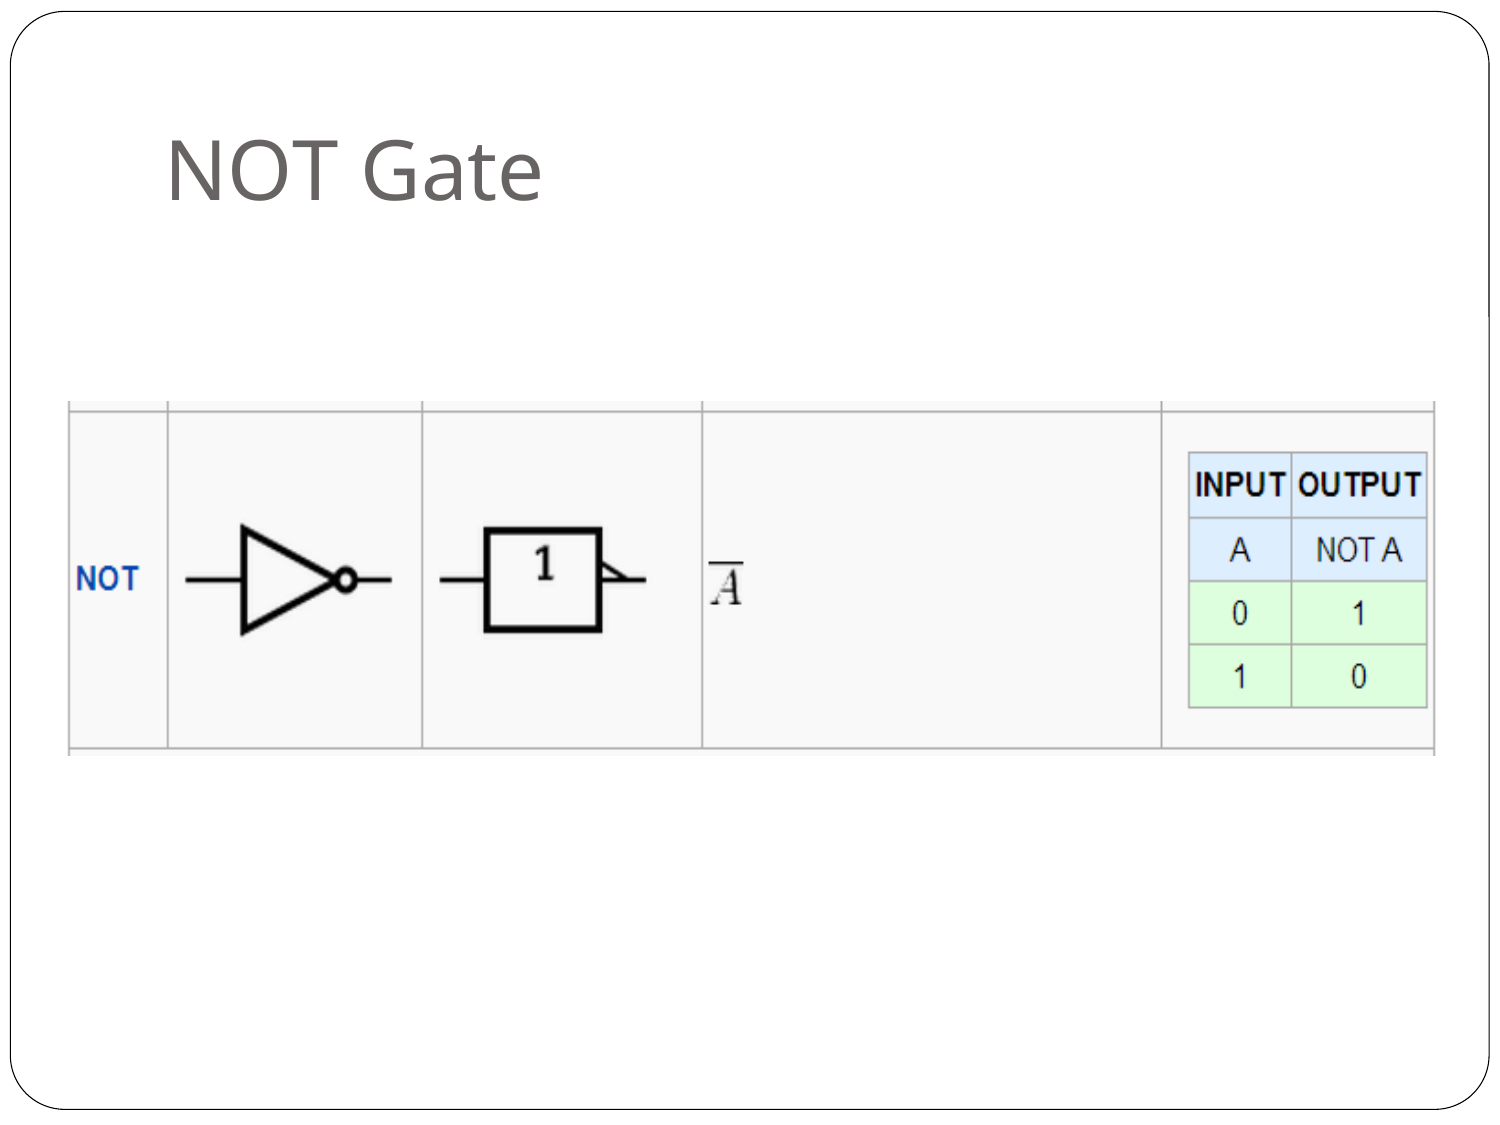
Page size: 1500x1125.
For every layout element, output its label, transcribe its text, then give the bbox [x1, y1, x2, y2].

title NOT Gate [150, 9, 1426, 233]
picture [63, 401, 1441, 756]
